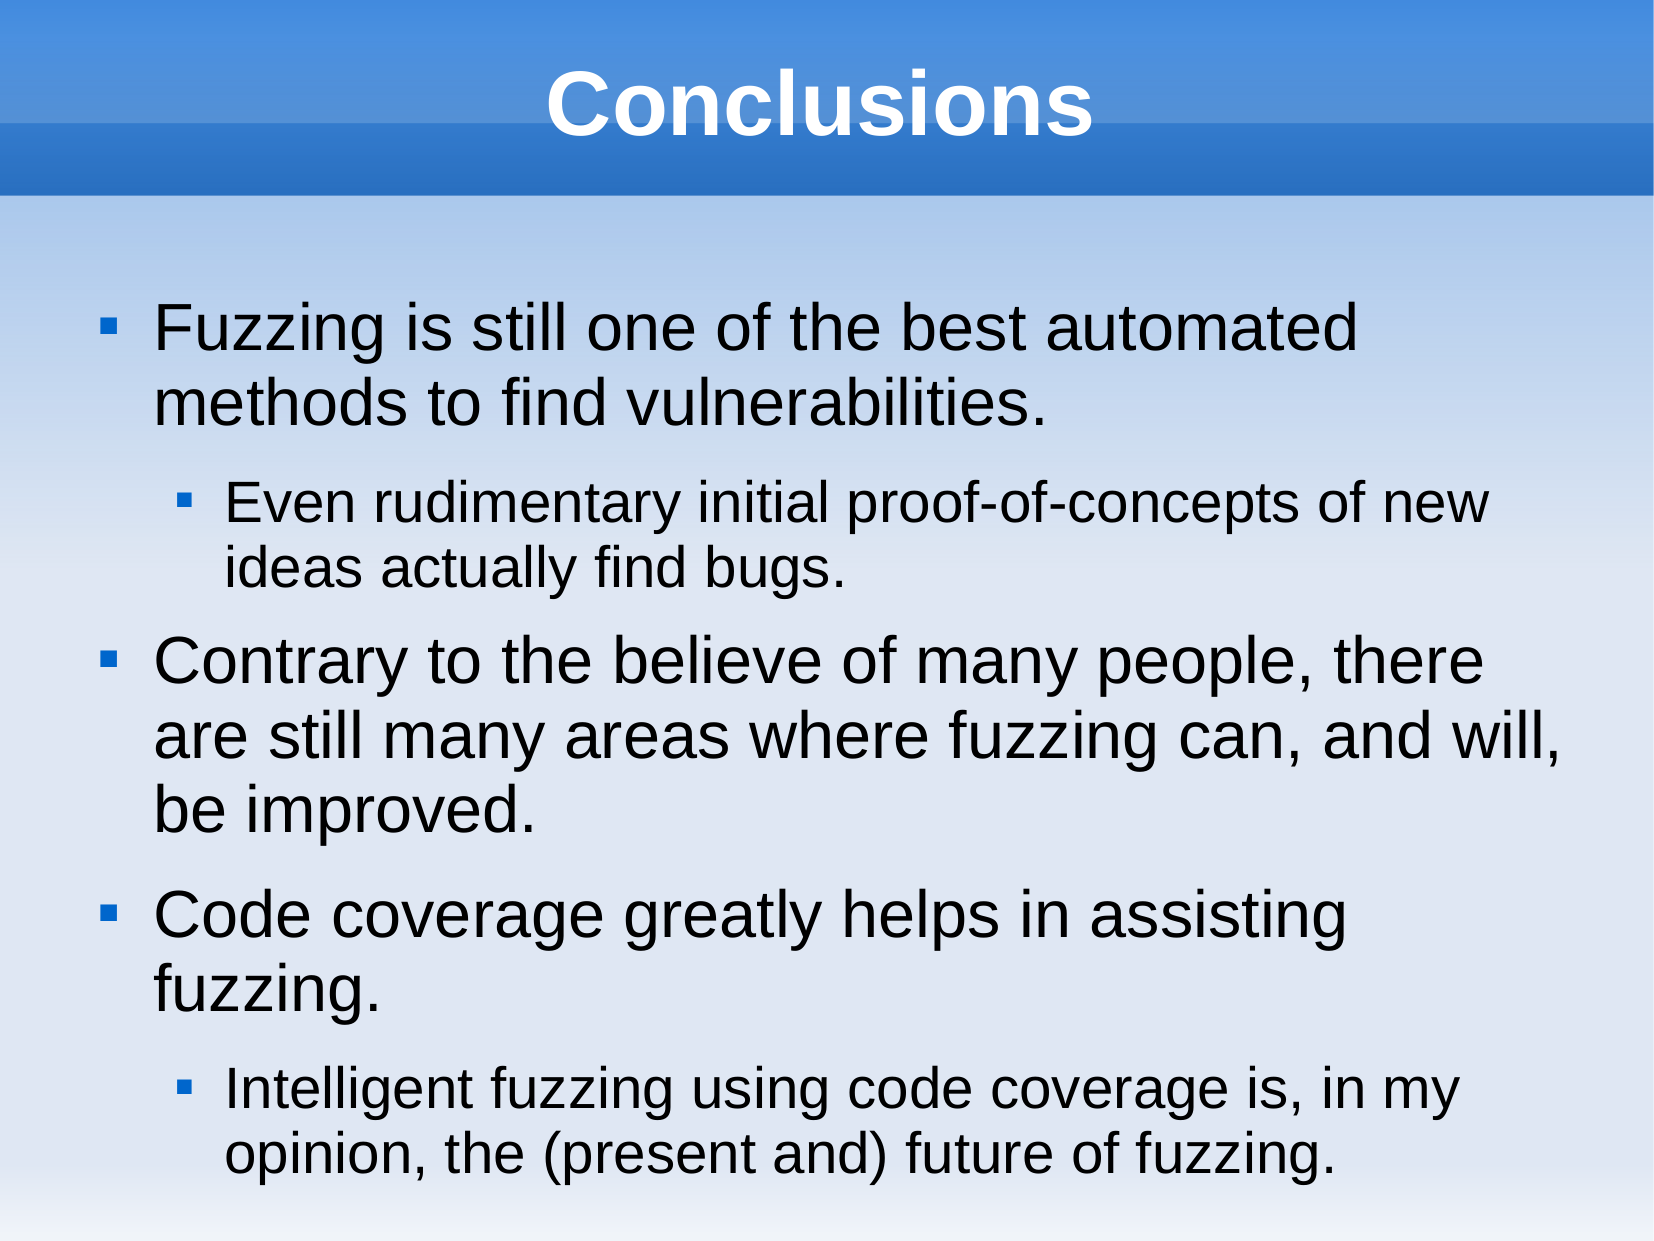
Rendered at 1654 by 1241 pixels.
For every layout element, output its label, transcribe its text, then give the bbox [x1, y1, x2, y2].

list Fuzzing is still one of the best automated methods to find vulnerabilities. Even rudimentary initial proof-of-concepts of new ideas actually find bugs. Contrary to the believe of many people, there are still many areas where fuzzing can, and will, be improved. Code coverage greatly helps in assisting fuzzing. Intelligent fuzzing using code coverage is, in my opinion, the (present and) future of fuzzing. [82, 290, 1571, 1186]
title Conclusions [76, 0, 1565, 208]
picture [0, 0, 1654, 1241]
